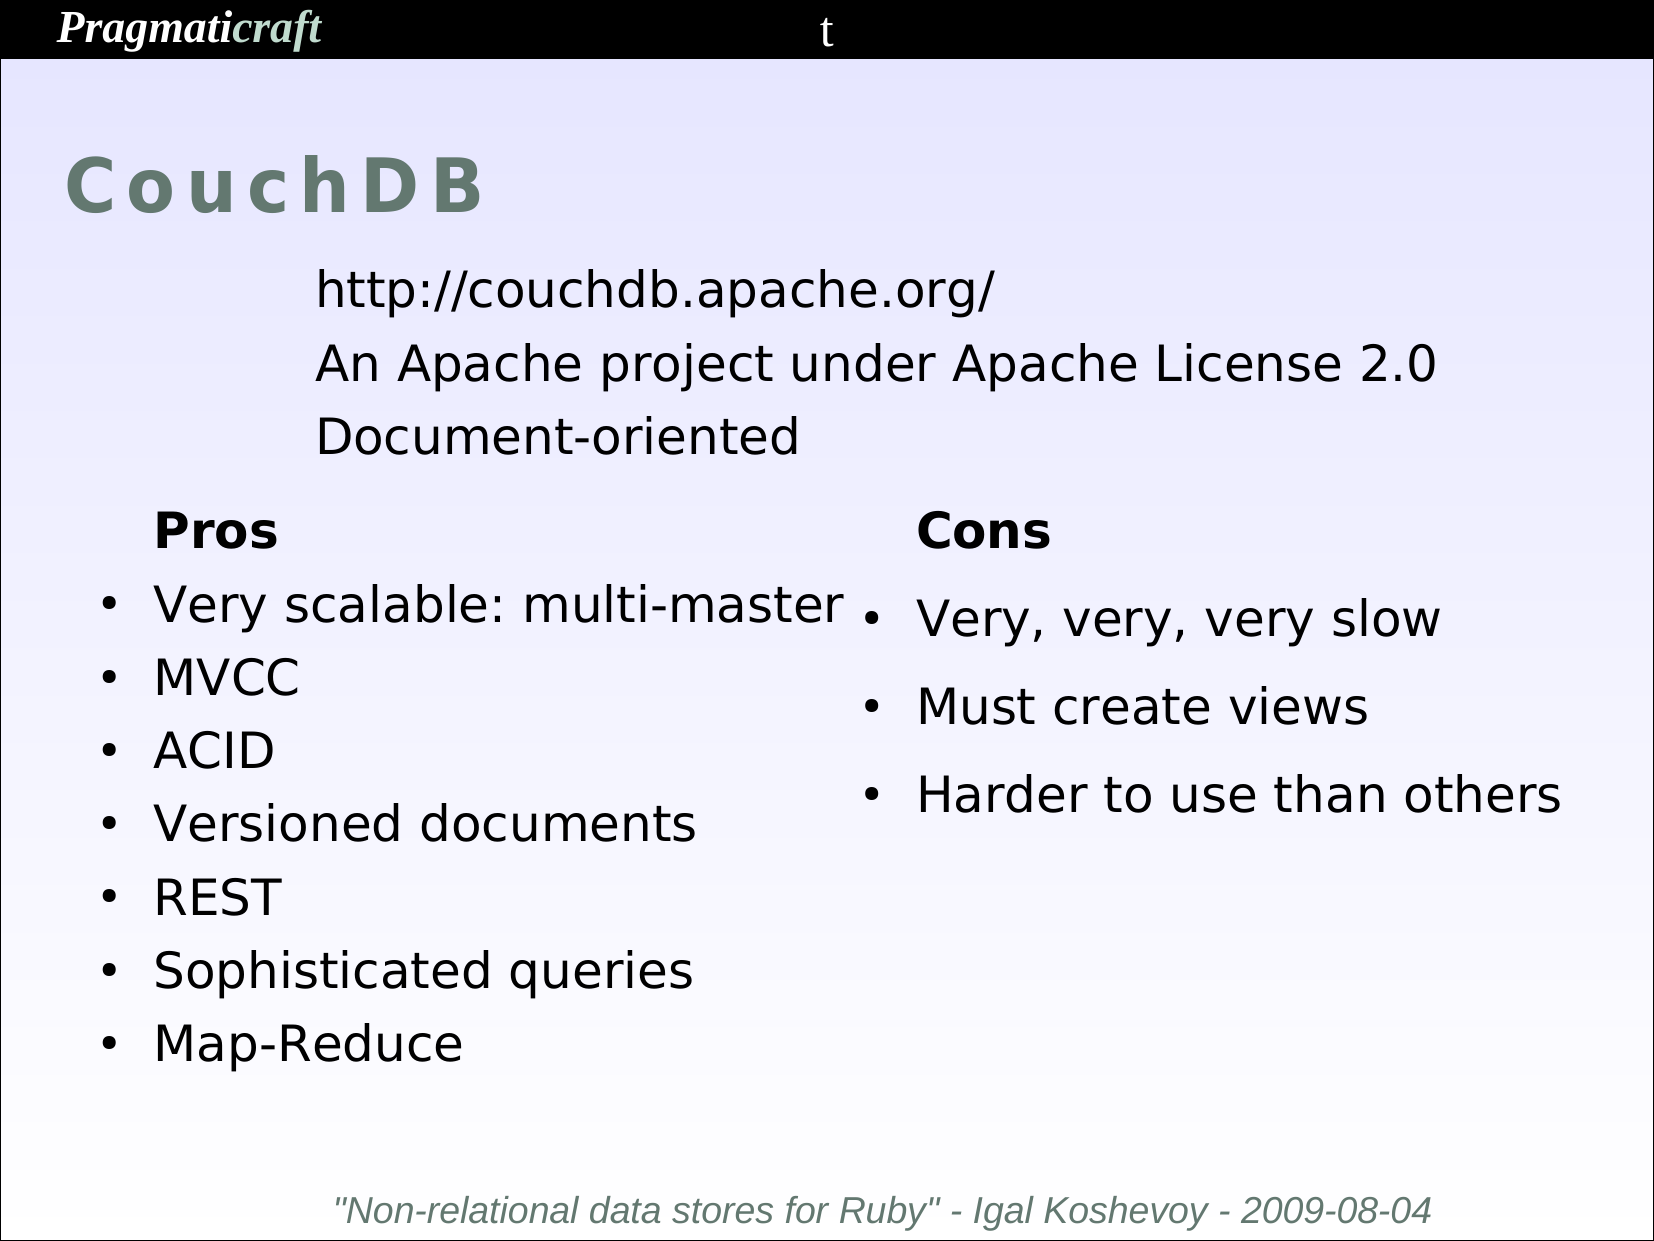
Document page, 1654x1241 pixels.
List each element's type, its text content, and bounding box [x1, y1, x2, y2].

list http://couchdb.apache.org/ An Apache project under Apache License 2.0 Document-oriented [314, 261, 1573, 467]
list Pros Very scalable: multi-master MVCC ACID Versioned documents REST Sophisticated queries Map-Reduce [82, 502, 856, 1109]
title CouchDB [64, 112, 1587, 261]
list Cons Very, very, very slow Must create views Harder to use than others [845, 502, 1572, 1087]
